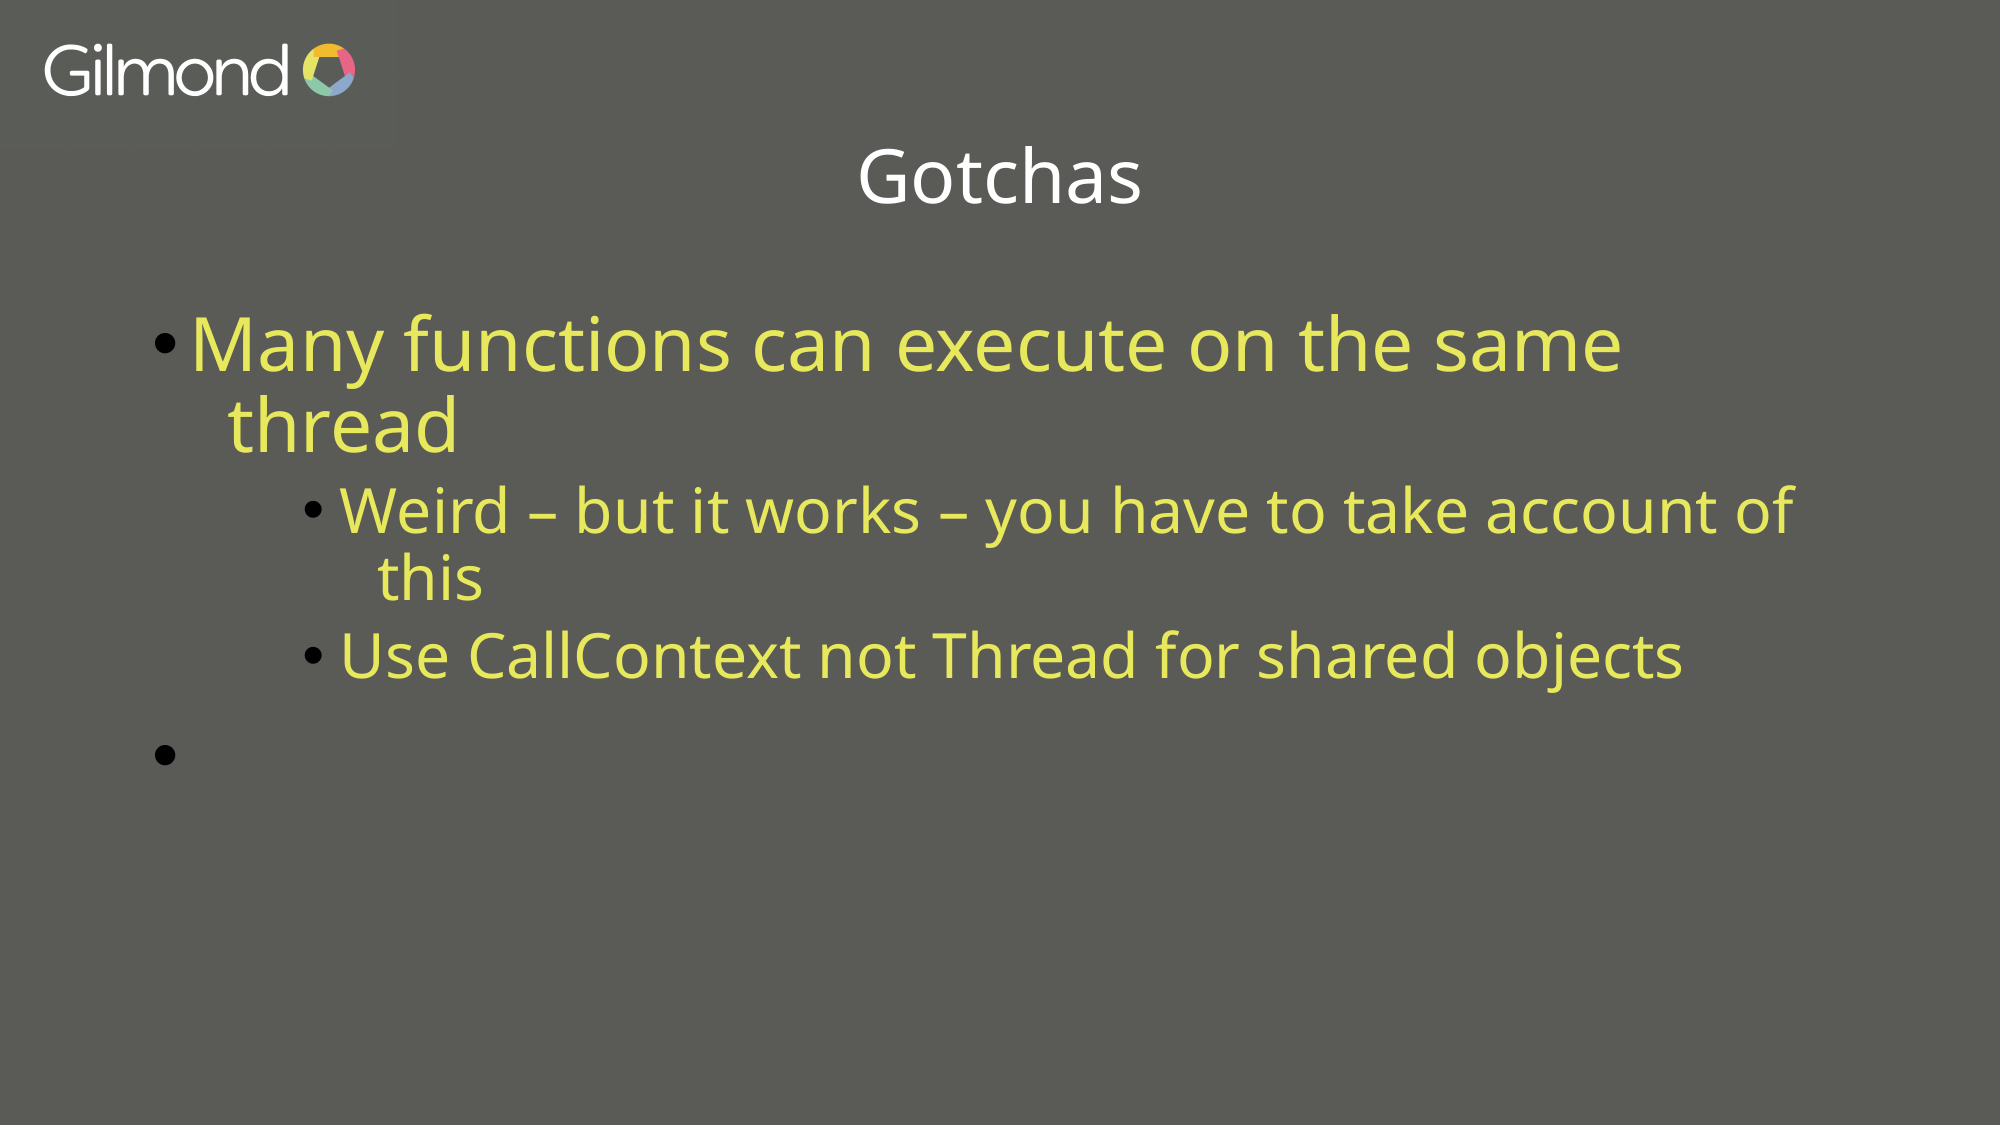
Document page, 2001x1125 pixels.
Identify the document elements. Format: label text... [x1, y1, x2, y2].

title Gotchas [137, 59, 1863, 299]
text_box Many functions can execute on the same thread Weird – but it works – you have to take account of this Use CallContext not Thread for shared objects [137, 299, 1863, 1030]
picture [0, 0, 399, 149]
